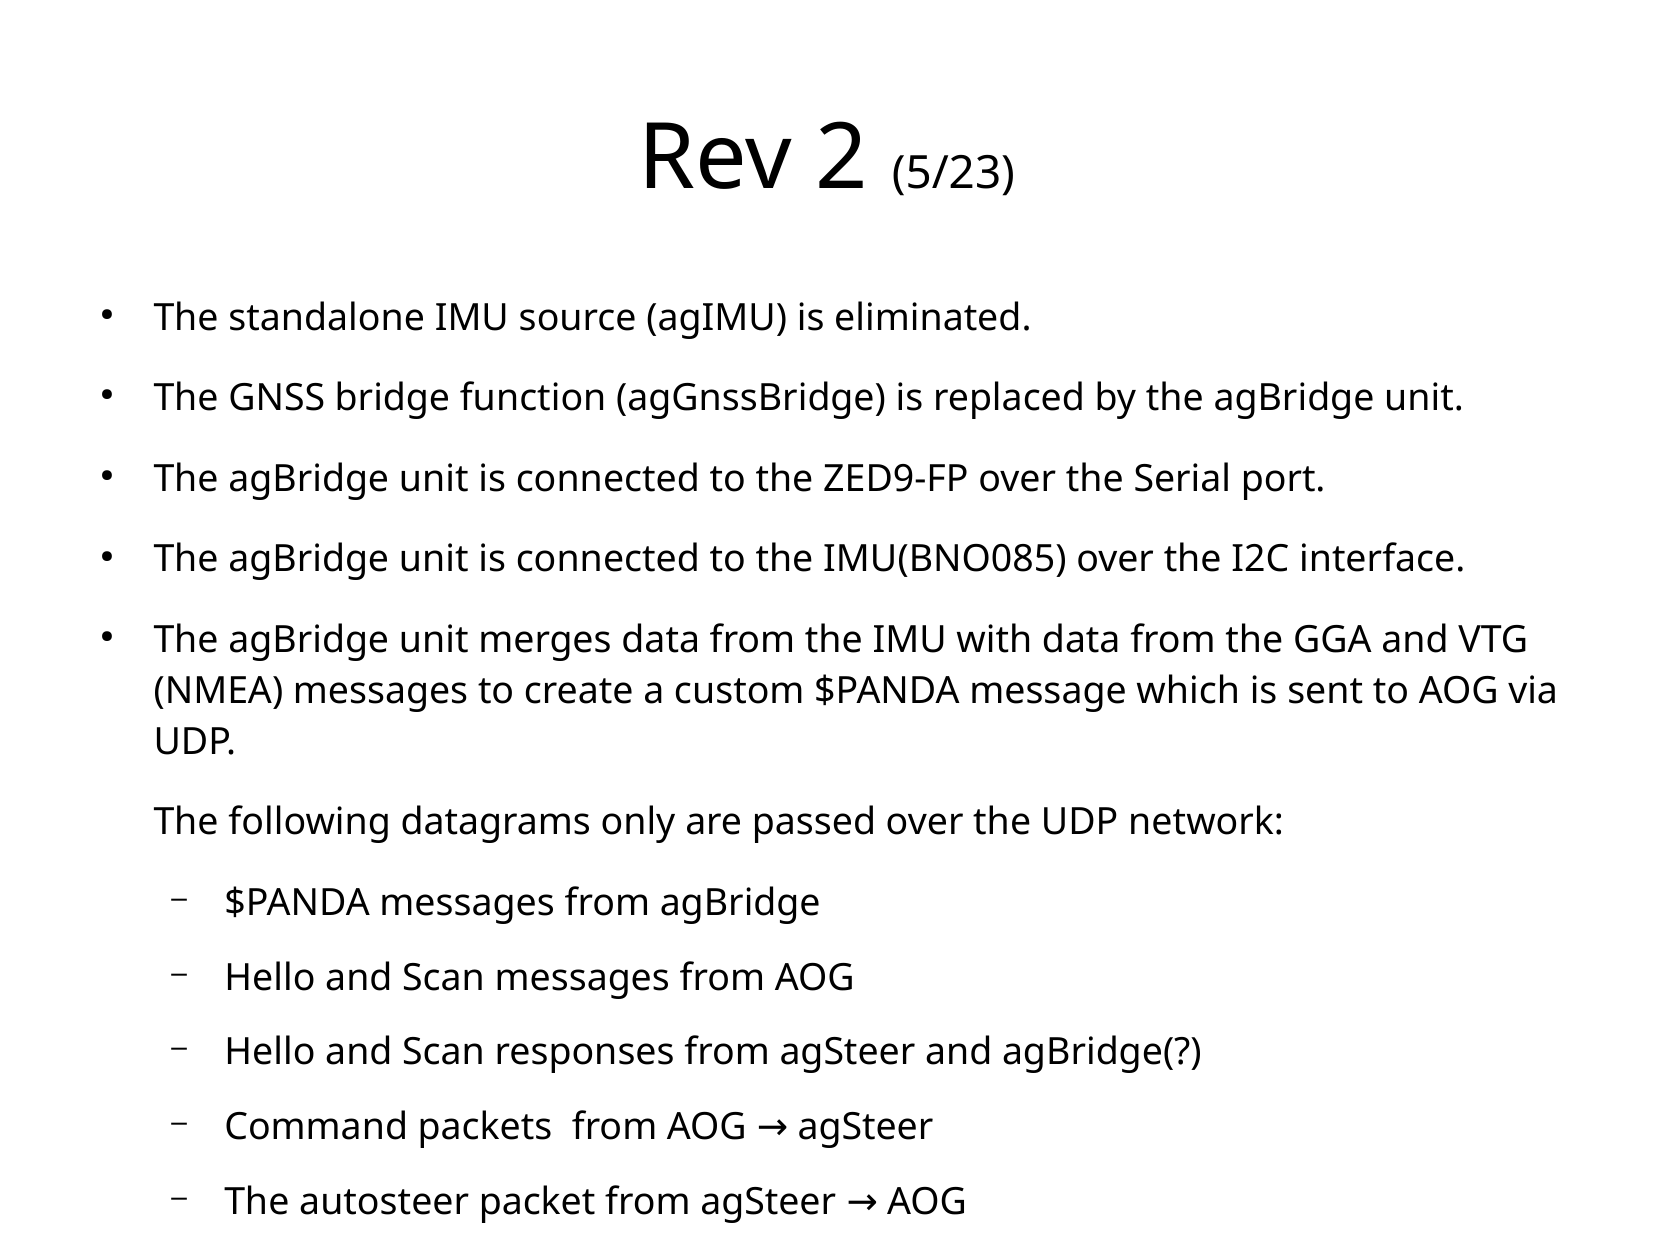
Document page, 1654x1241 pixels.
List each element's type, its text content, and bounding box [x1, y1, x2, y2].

title Rev 2 (5/23) [82, 49, 1571, 257]
list The standalone IMU source (agIMU) is eliminated. The GNSS bridge function (agGnssBridge) is replaced by the agBridge unit. The agBridge unit is connected to the ZED9-FP over the Serial port. The agBridge unit is connected to the IMU(BNO085) over the I2C interface. The agBridge unit merges data from the IMU with data from the GGA and VTG (NMEA) messages to create a custom $PANDA message which is sent to AOG via UDP. The following datagrams only are passed over the UDP network: $PANDA messages from agBridge Hello and Scan messages from AOG Hello and Scan responses from agSteer and agBridge(?) Command packets from AOG → agSteer The autosteer packet from agSteer → AOG [82, 290, 1571, 1216]
